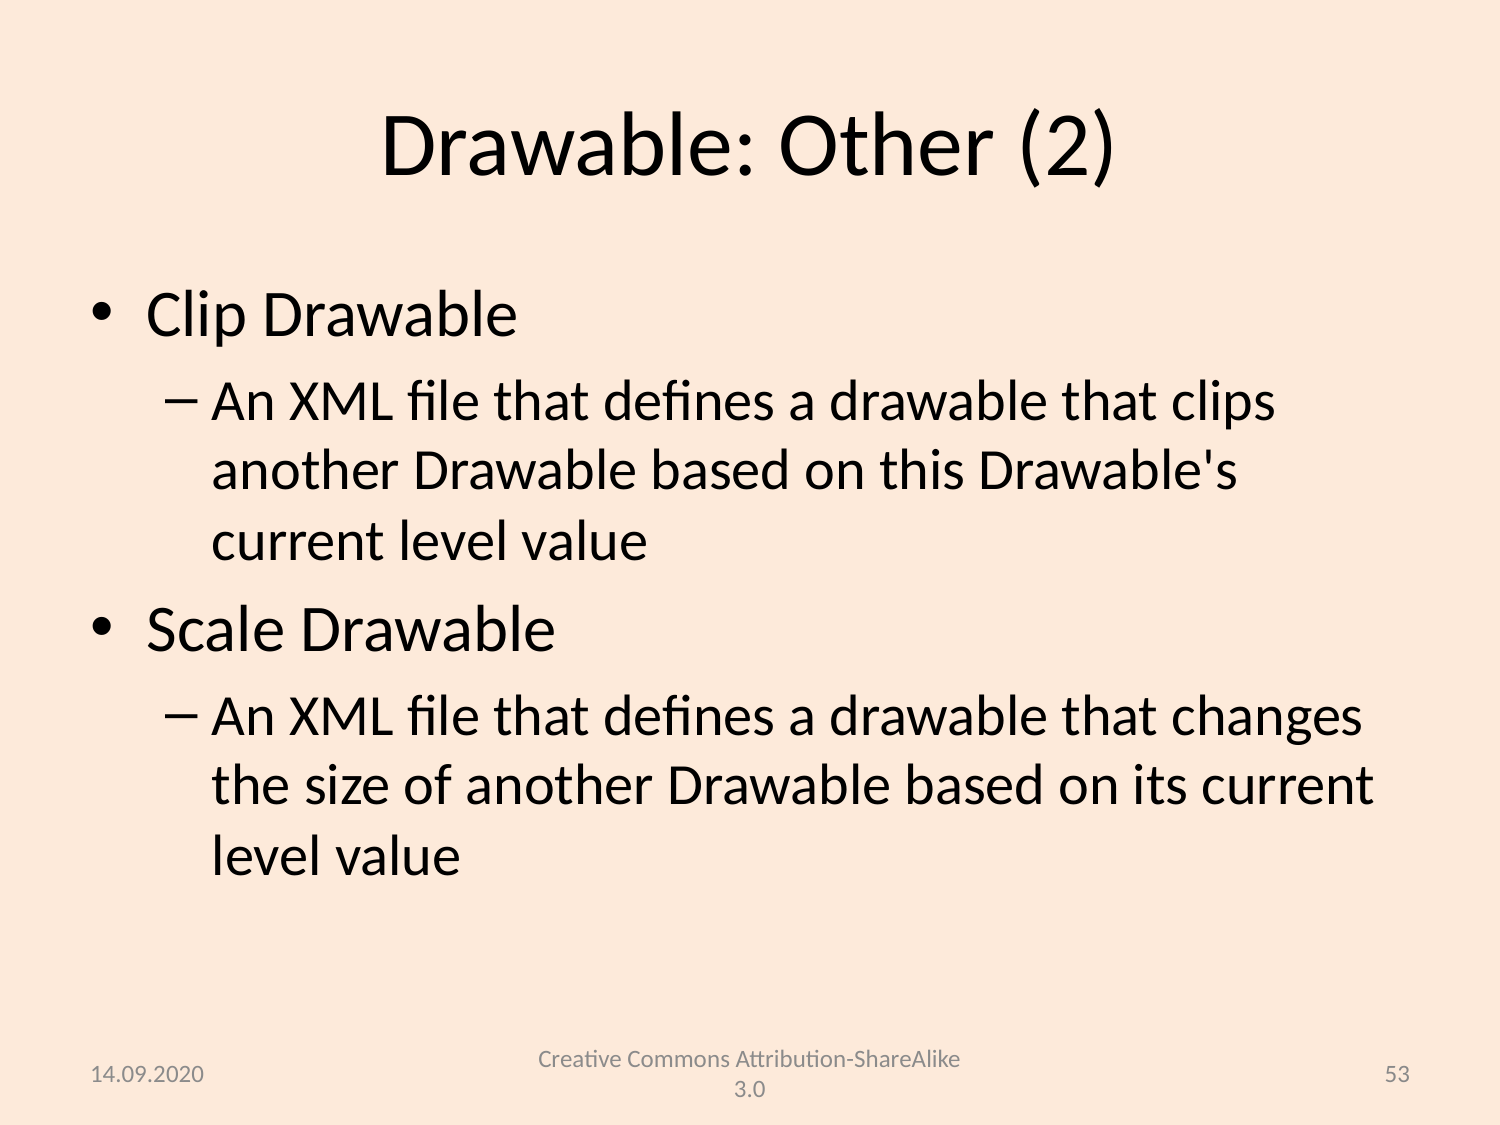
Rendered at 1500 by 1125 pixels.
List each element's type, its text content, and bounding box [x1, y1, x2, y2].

footer Creative Commons Attribution-ShareAlike 3.0 [512, 1042, 988, 1103]
list Clip Drawable An XML file that defines a drawable that clips another Drawable based on this Drawable's current level value Scale Drawable An XML file that defines a drawable that changes the size of another Drawable based on its current level value [75, 262, 1425, 1005]
slide_number <number> [1074, 1042, 1425, 1103]
title Drawable: Other (2) [75, 45, 1425, 233]
